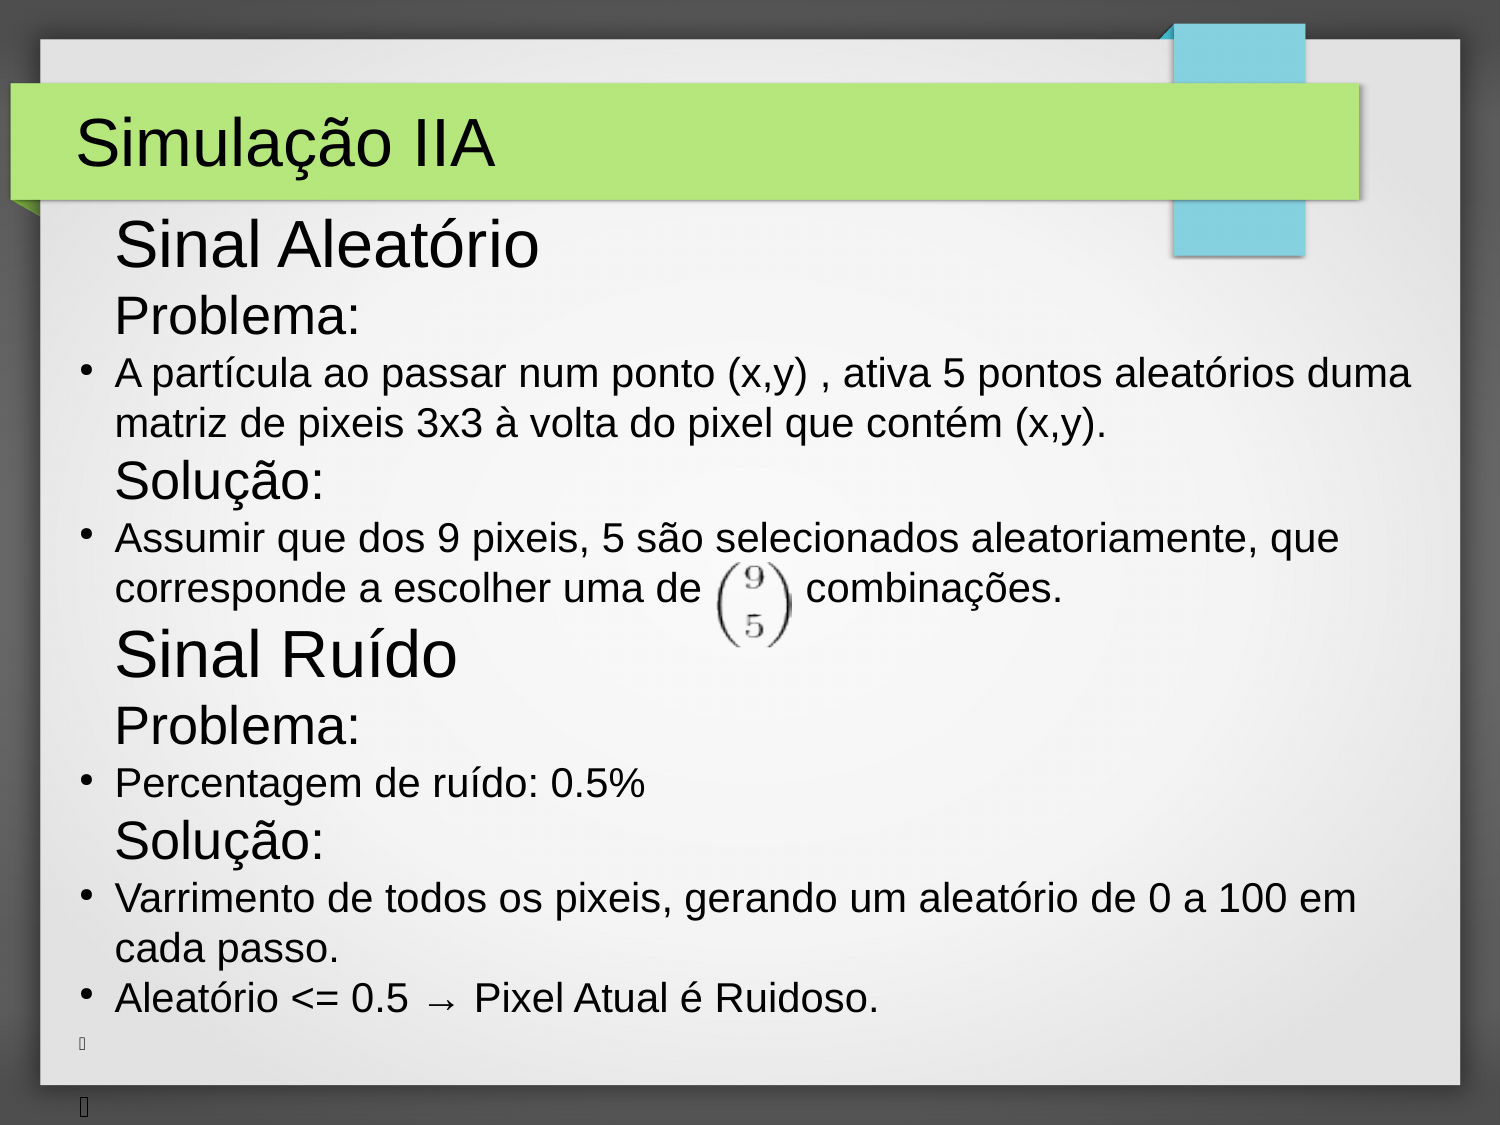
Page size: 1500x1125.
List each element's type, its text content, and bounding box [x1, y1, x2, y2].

picture [0, 0, 1500, 1125]
text_box Sinal Aleatório Problema: A partícula ao passar num ponto (x,y) , ativa 5 pontos aleatórios duma matriz de pixeis 3x3 à volta do pixel que contém (x,y). Solução: Assumir que dos 9 pixeis, 5 são selecionados aleatoriamente, que corresponde a escolher uma de combinações. Sinal Ruído Problema: Percentagem de ruído: 0.5% Solução: Varrimento de todos os pixeis, gerando um aleatório de 0 a 100 em cada passo. Aleatório <= 0.5 → Pixel Atual é Ruidoso. [79, 200, 1430, 854]
text_box Simulação IIA [74, 85, 1147, 193]
